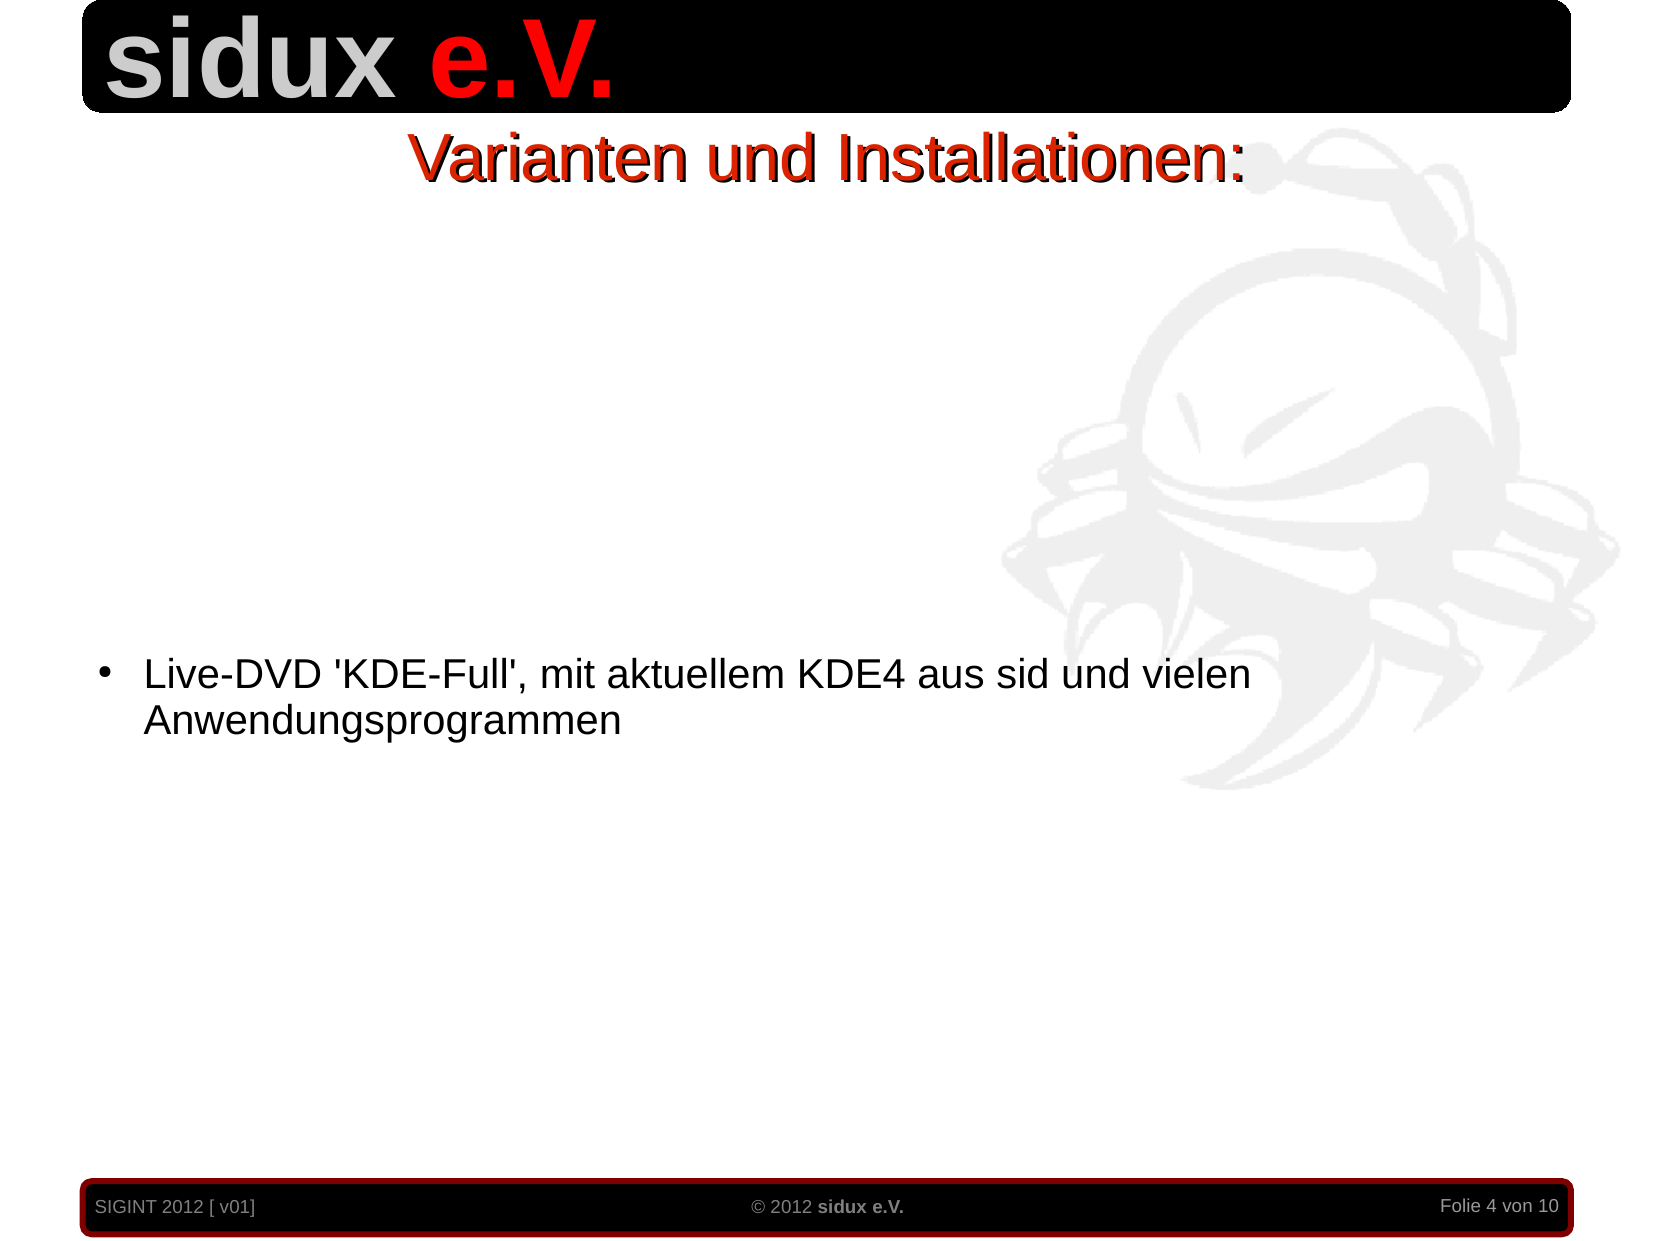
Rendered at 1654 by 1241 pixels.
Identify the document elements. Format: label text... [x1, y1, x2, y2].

text_box Live-DVD 'KDE-Full', mit aktuellem KDE4 aus sid und vielen Anwendungsprogrammen [82, 224, 1571, 1170]
picture [997, 122, 1625, 798]
text_box Varianten und Installationen: [82, 112, 1571, 213]
